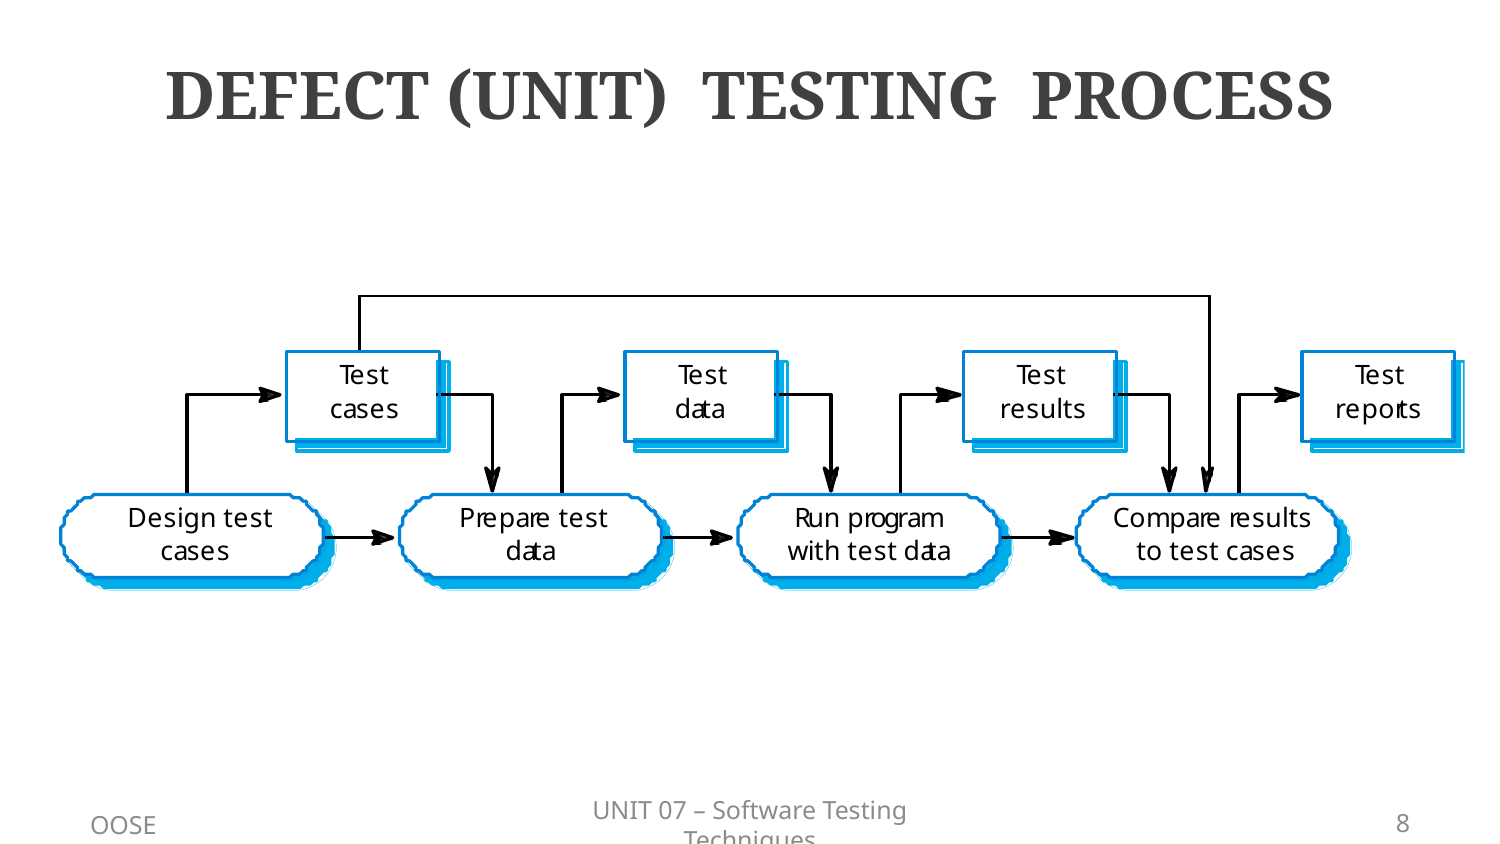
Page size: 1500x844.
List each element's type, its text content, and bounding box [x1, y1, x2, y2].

picture [57, 295, 1465, 591]
title DEFECT (UNIT) TESTING PROCESS [75, 23, 1425, 164]
